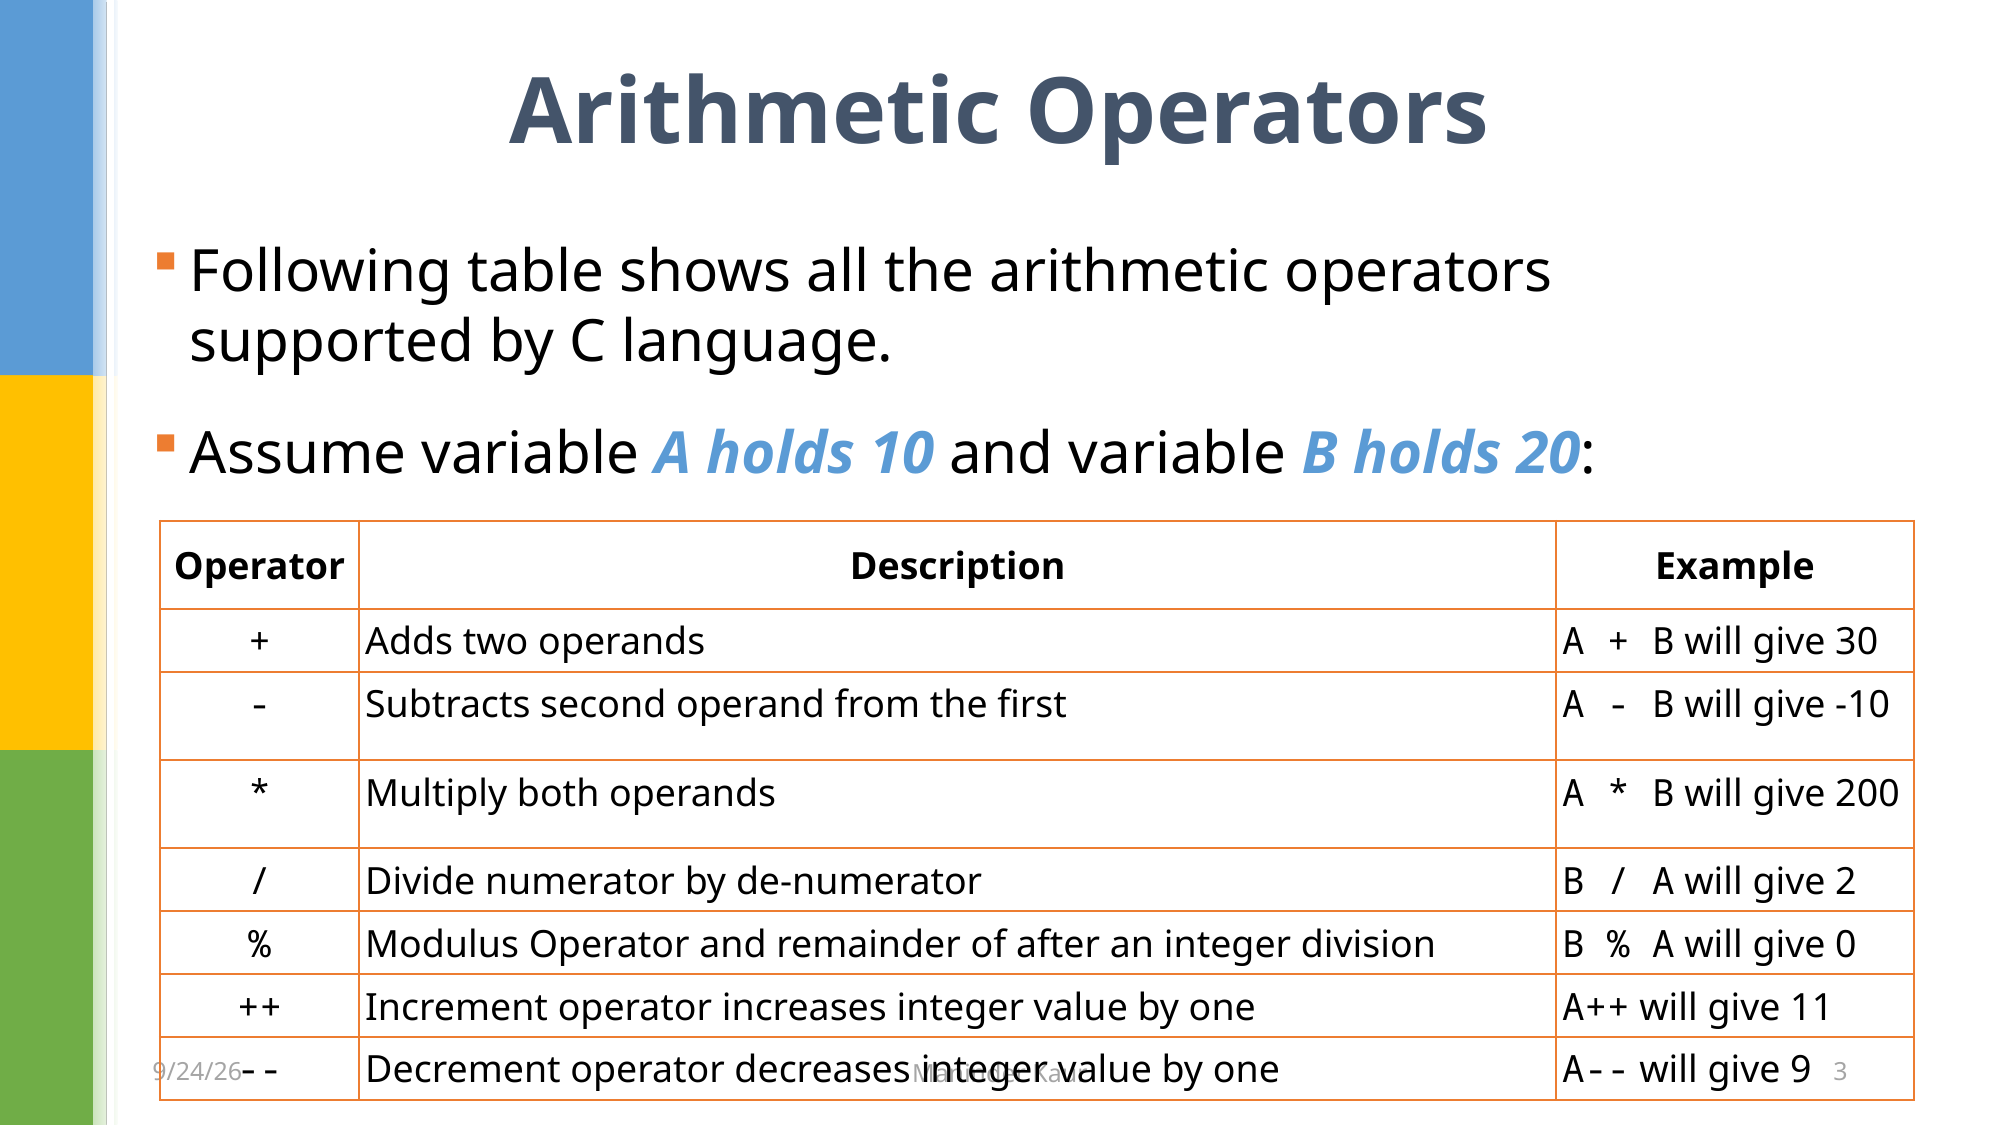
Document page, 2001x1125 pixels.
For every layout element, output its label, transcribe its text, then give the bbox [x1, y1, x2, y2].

table_cell + [161, 610, 358, 671]
table_cell Subtracts second operand from the first [360, 673, 1555, 759]
table_cell A - B will give -10 [1557, 673, 1913, 759]
table_cell Divide numerator by de-numerator [360, 849, 1555, 910]
table_cell - [161, 673, 358, 759]
table_cell % [161, 912, 358, 973]
table_cell Decrement operator decreases integer value by one [360, 1038, 1555, 1099]
table_cell Modulus Operator and remainder of after an integer division [360, 912, 1555, 973]
table_cell Multiply both operands [360, 761, 1555, 847]
table_cell B % A will give 0 [1557, 912, 1913, 973]
table_cell A + B will give 30 [1557, 610, 1913, 671]
table_cell A-- will give 9 [1557, 1038, 1913, 1099]
table_cell Increment operator increases integer value by one [360, 975, 1555, 1036]
table_cell Adds two operands [360, 610, 1555, 671]
table_header Operator [161, 522, 358, 608]
title Arithmetic Operators [137, 25, 1863, 190]
table_cell B / A will give 2 [1557, 849, 1913, 910]
table_cell A++ will give 11 [1557, 975, 1913, 1036]
table_cell -- [161, 1038, 358, 1099]
slide_number 1/21/15 [137, 1042, 675, 1103]
table_header Description [360, 522, 1555, 608]
table_cell / [161, 849, 358, 910]
table_header Example [1557, 522, 1913, 608]
list Following table shows all the arithmetic operators supported by C language. Assume variable A holds 10 and variable B holds 20: [137, 226, 1863, 1014]
table_cell A * B will give 200 [1557, 761, 1913, 847]
table_cell ++ [161, 975, 358, 1036]
table_cell * [161, 761, 358, 847]
